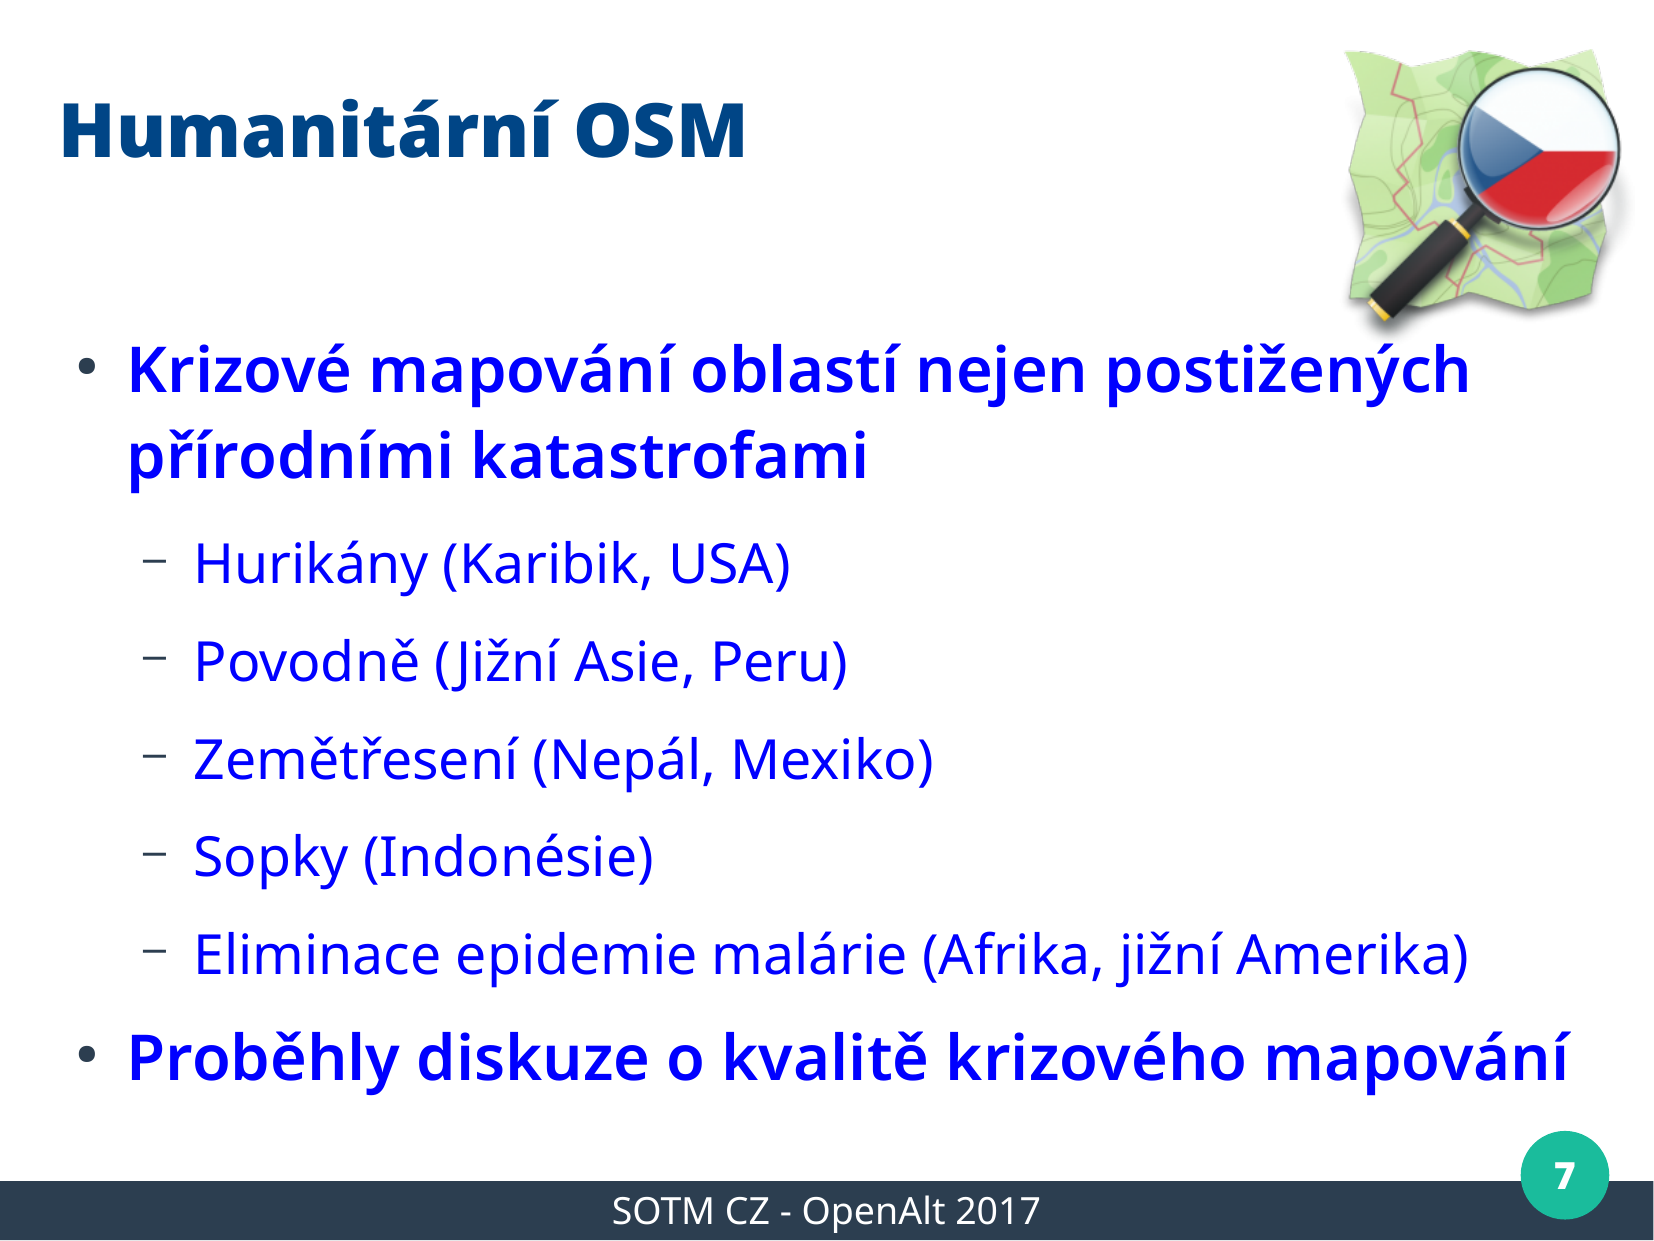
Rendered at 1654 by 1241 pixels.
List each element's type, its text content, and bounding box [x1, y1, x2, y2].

title Humanitární OSM [59, 49, 1347, 207]
list Krizové mapování oblastí nejen postižených přírodními katastrofami Hurikány (Karibik, USA) Povodně (Jižní Asie, Peru) Zemětřesení (Nepál, Mexiko) Sopky (Indonésie) Eliminace epidemie malárie (Afrika, jižní Amerika) Proběhly diskuze o kvalitě krizového mapování [59, 324, 1595, 1152]
picture [1334, 49, 1635, 350]
